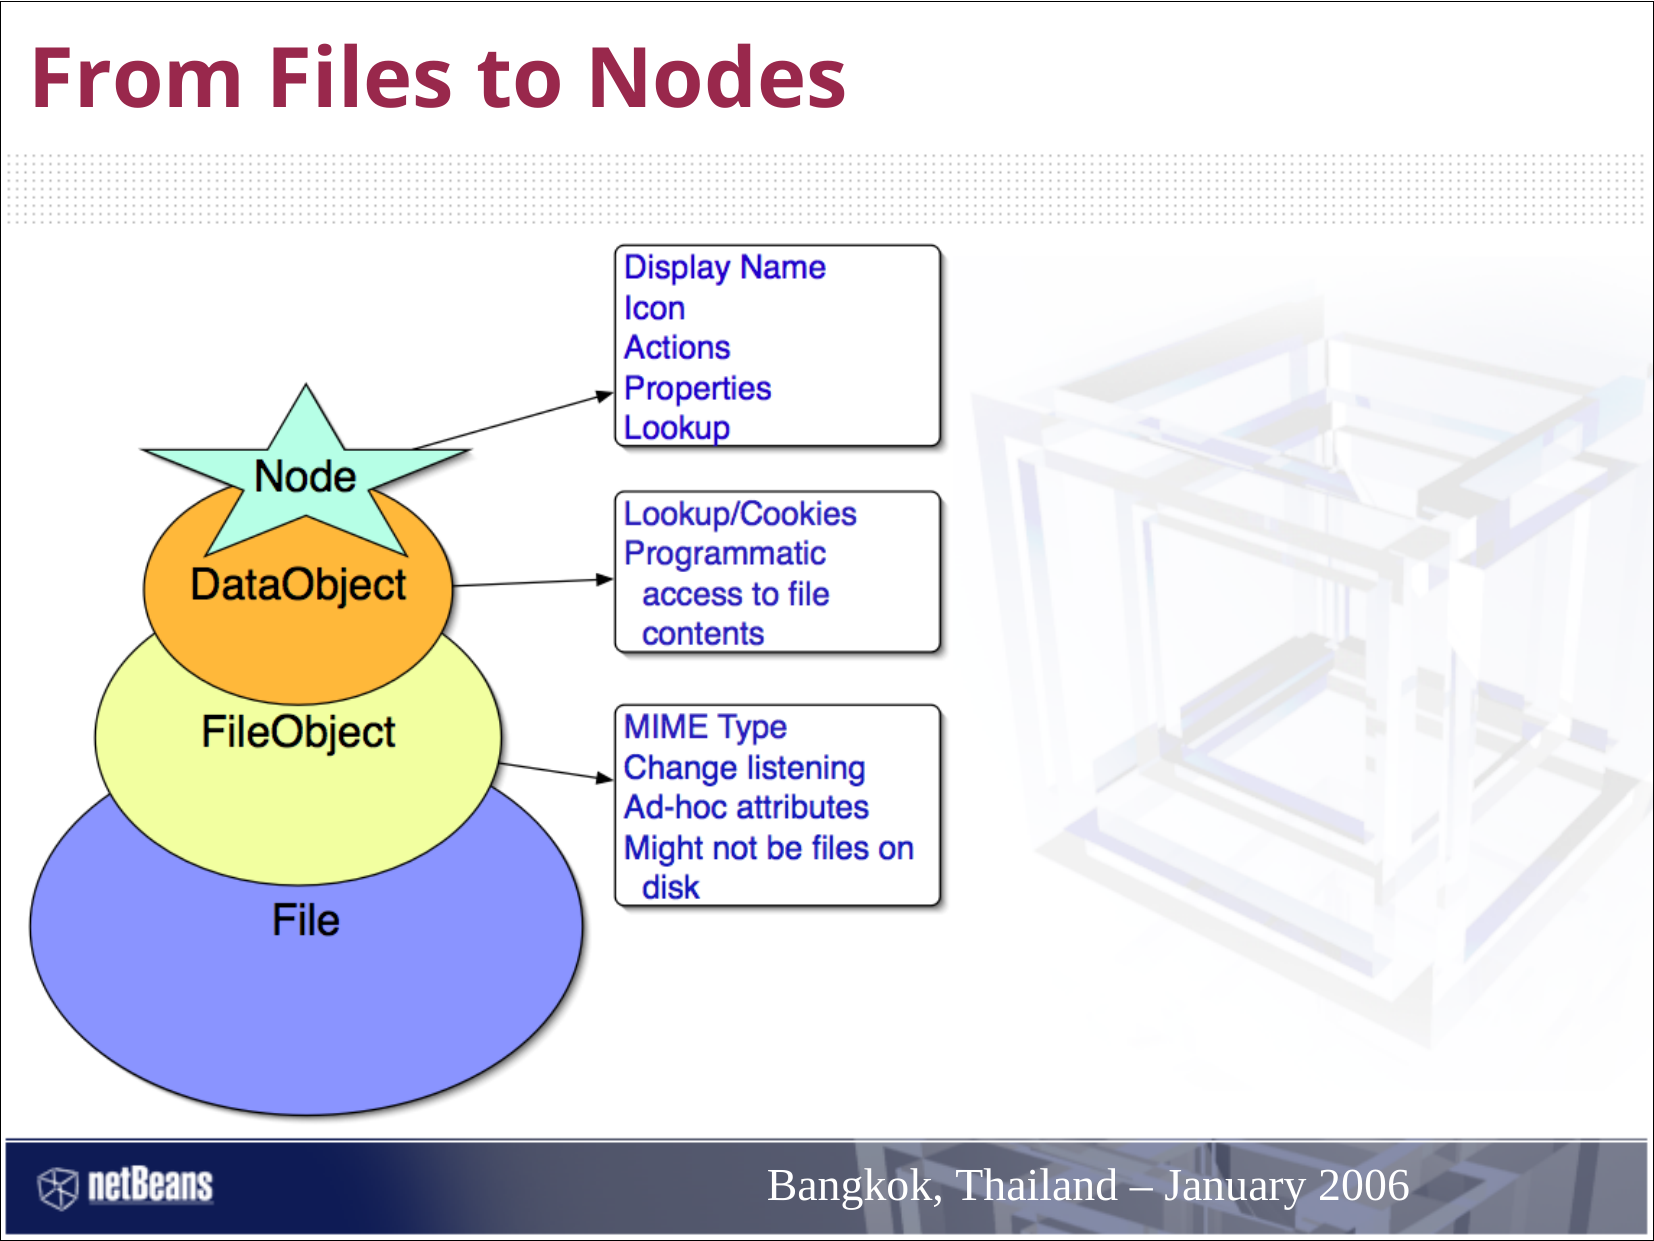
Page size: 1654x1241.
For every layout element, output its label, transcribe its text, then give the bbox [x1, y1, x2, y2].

title From Files to Nodes [28, 0, 1619, 152]
picture [1, 2, 1653, 1240]
